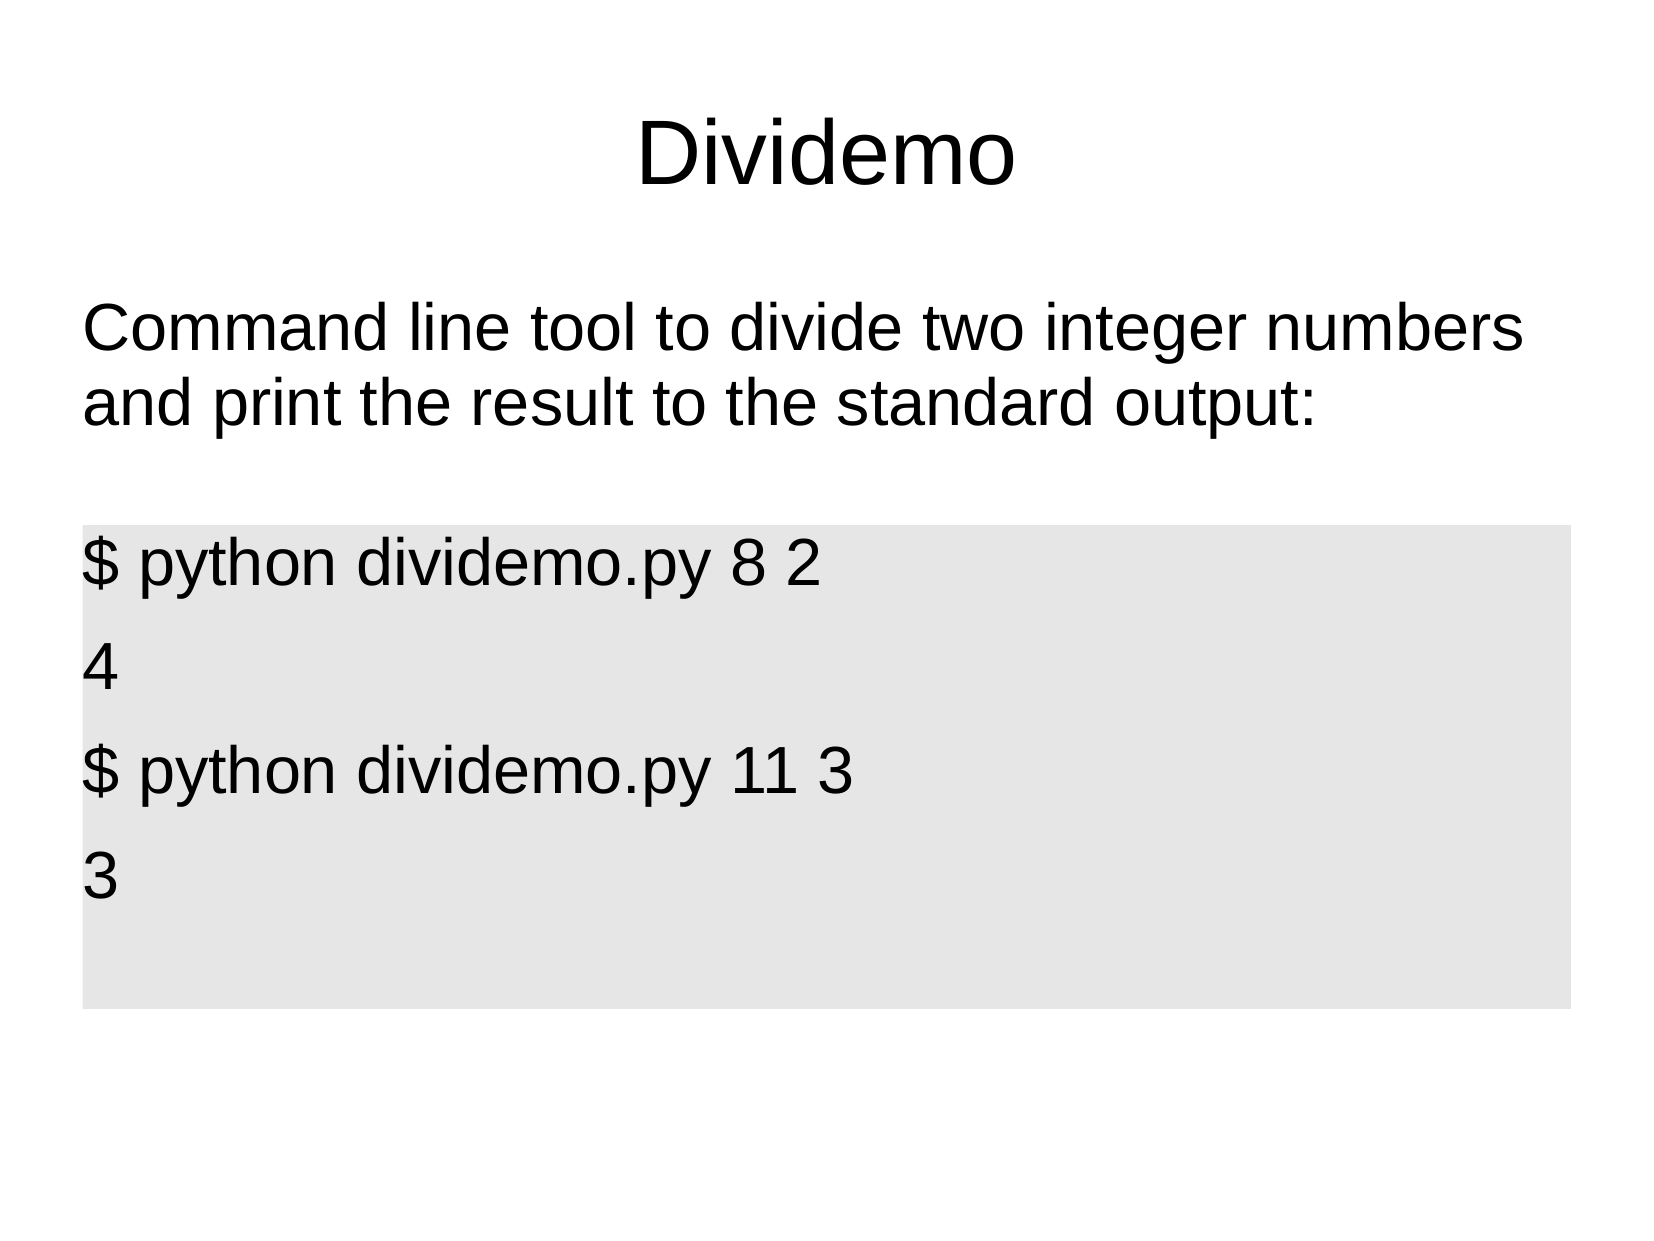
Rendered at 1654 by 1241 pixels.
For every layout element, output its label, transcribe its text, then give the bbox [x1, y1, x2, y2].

list $ python dividemo.py 8 2 4 $ python dividemo.py 11 3 3 [82, 525, 1571, 1009]
title Dividemo [82, 49, 1571, 257]
list Command line tool to divide two integer numbers and print the result to the standard output: [82, 290, 1571, 496]
